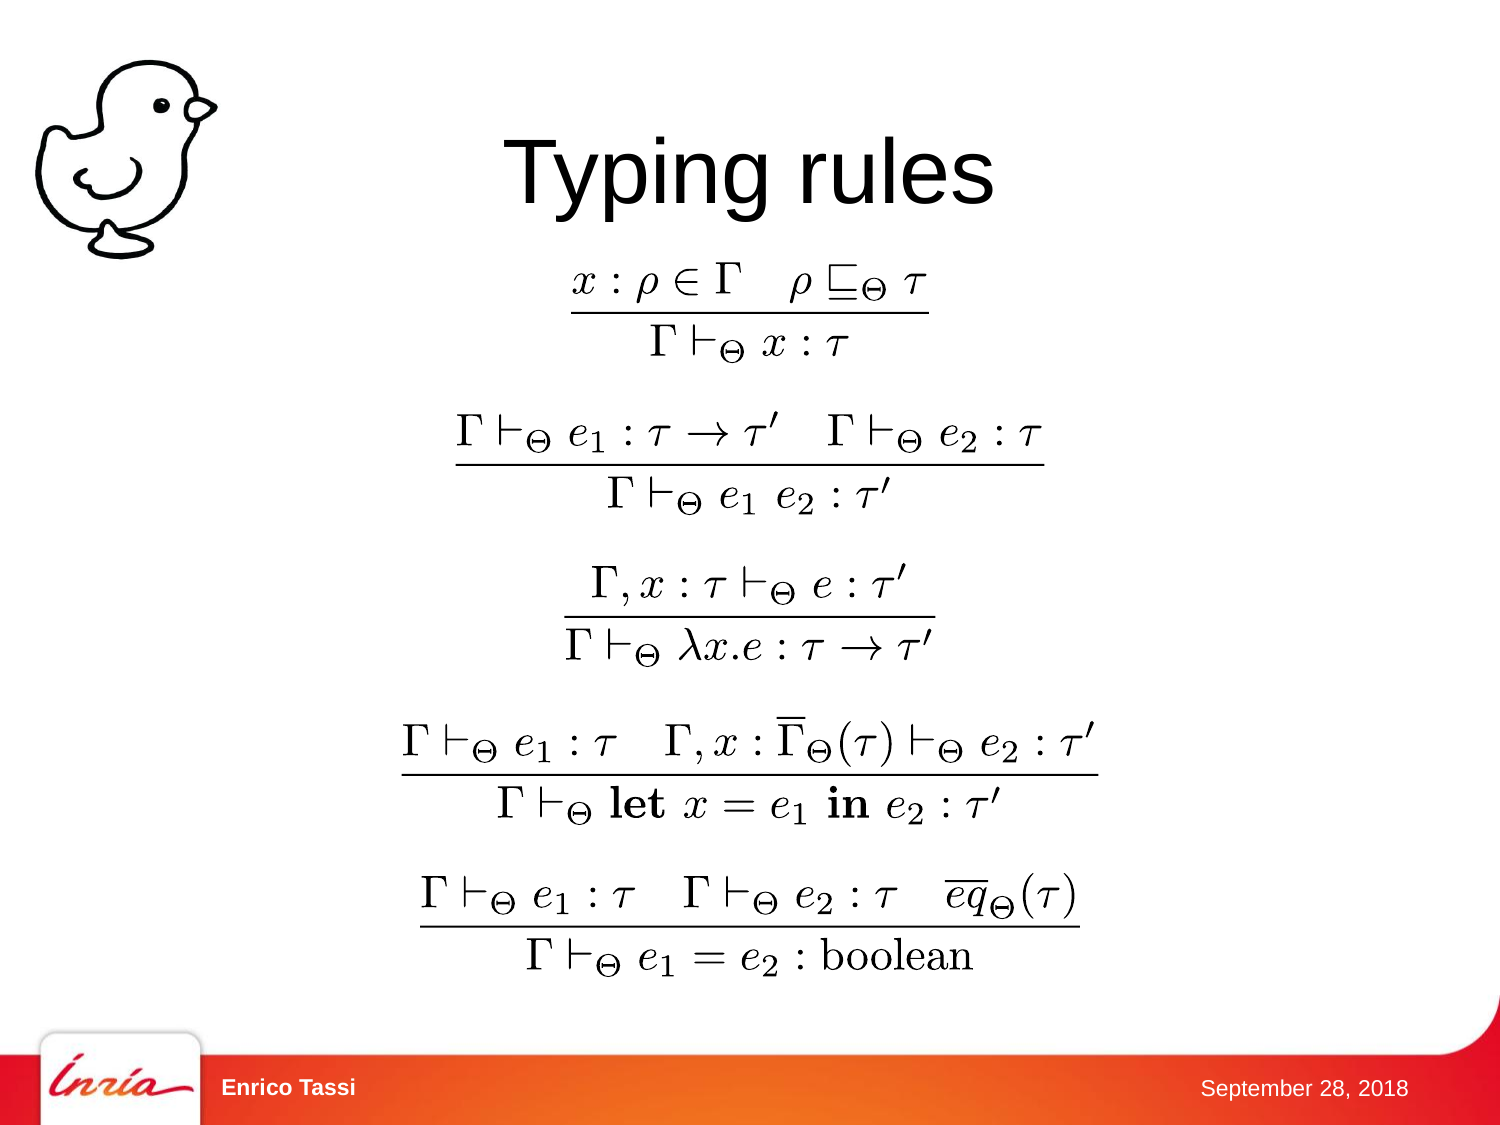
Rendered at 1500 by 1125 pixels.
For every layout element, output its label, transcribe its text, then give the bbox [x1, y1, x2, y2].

picture [0, 947, 1500, 1125]
text_box [401, 262, 1099, 978]
picture [0, 0, 241, 271]
title Typing rules [241, 77, 1369, 266]
